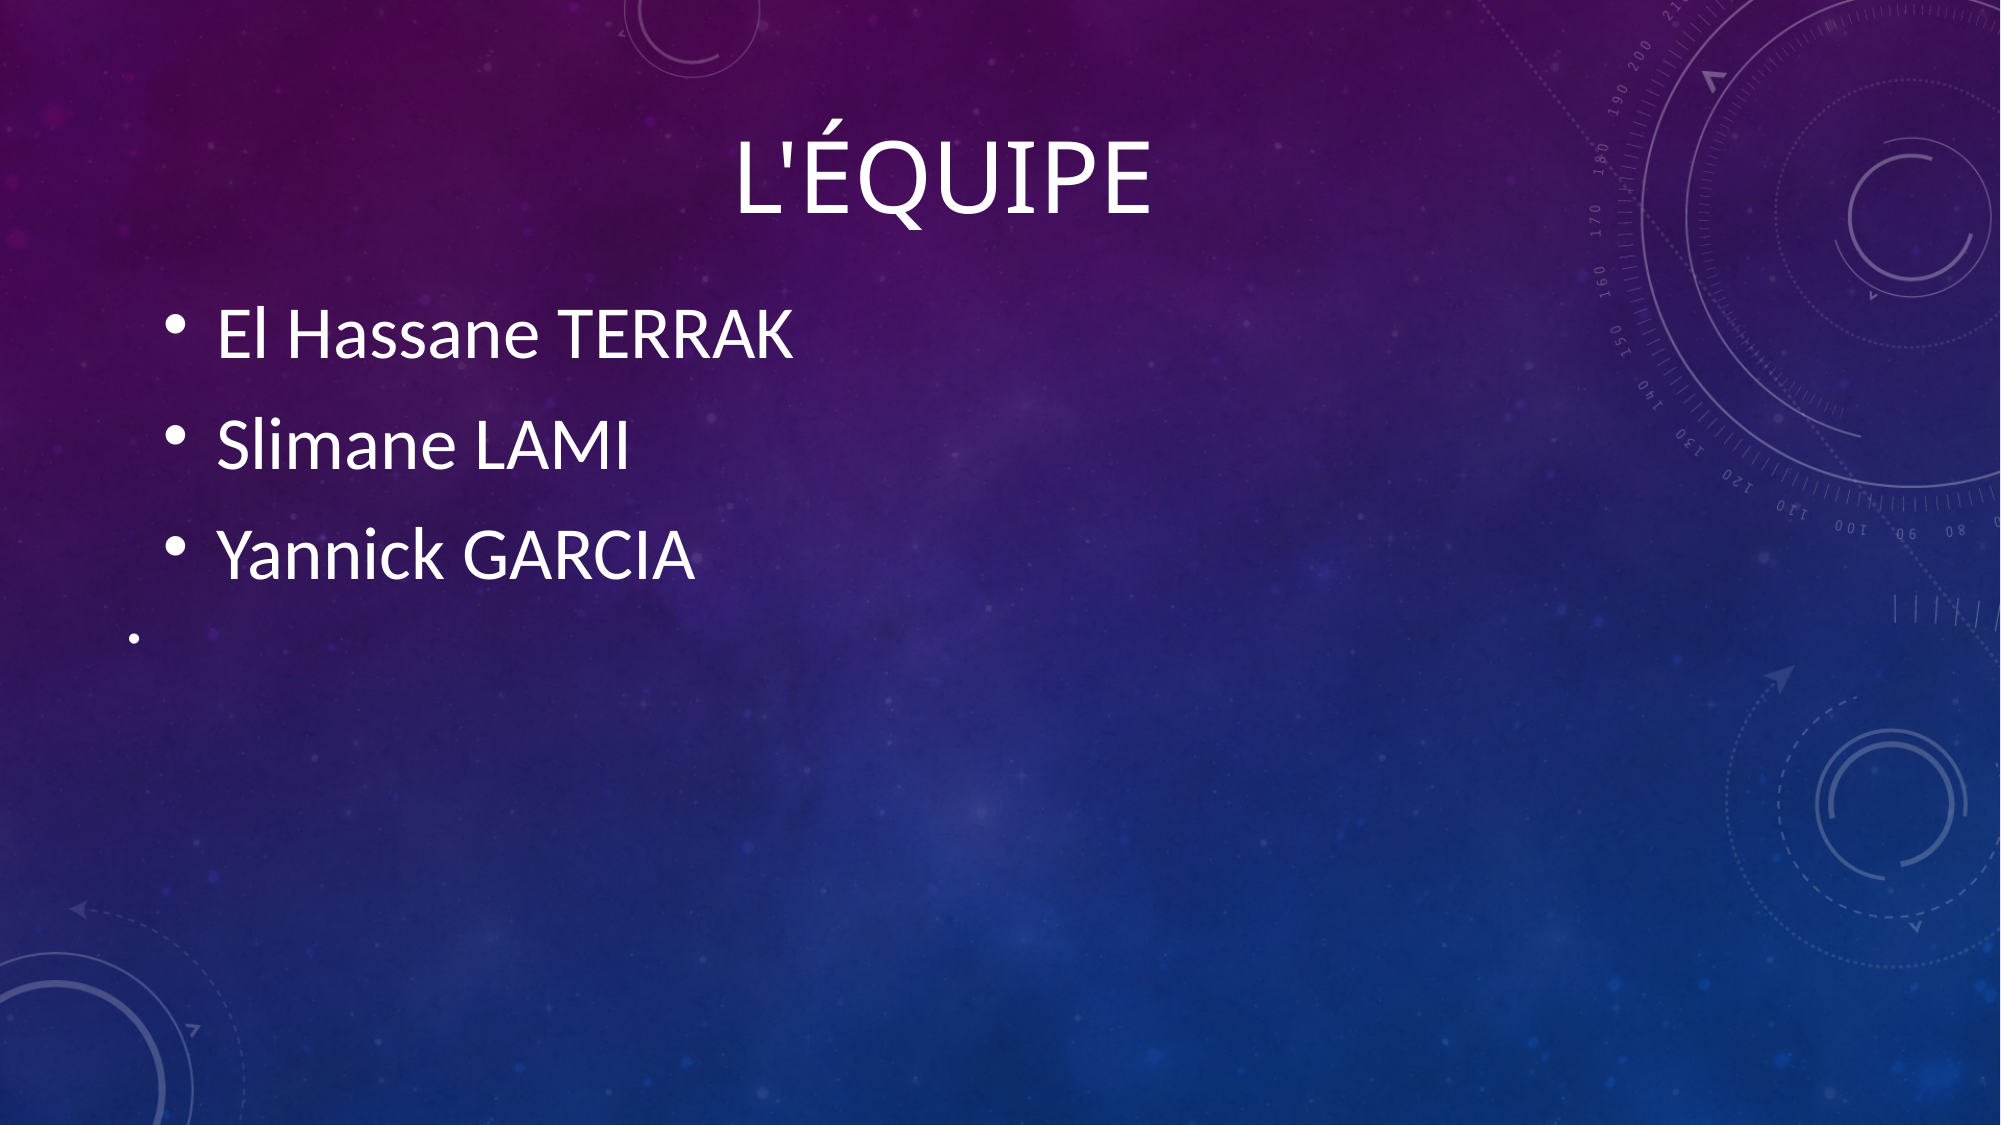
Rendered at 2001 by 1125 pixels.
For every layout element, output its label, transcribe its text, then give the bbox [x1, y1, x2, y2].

list El Hassane TERRAK Slimane LAMI Yannick GARCIA [112, 275, 1775, 663]
title L'équipe [112, 99, 1775, 248]
